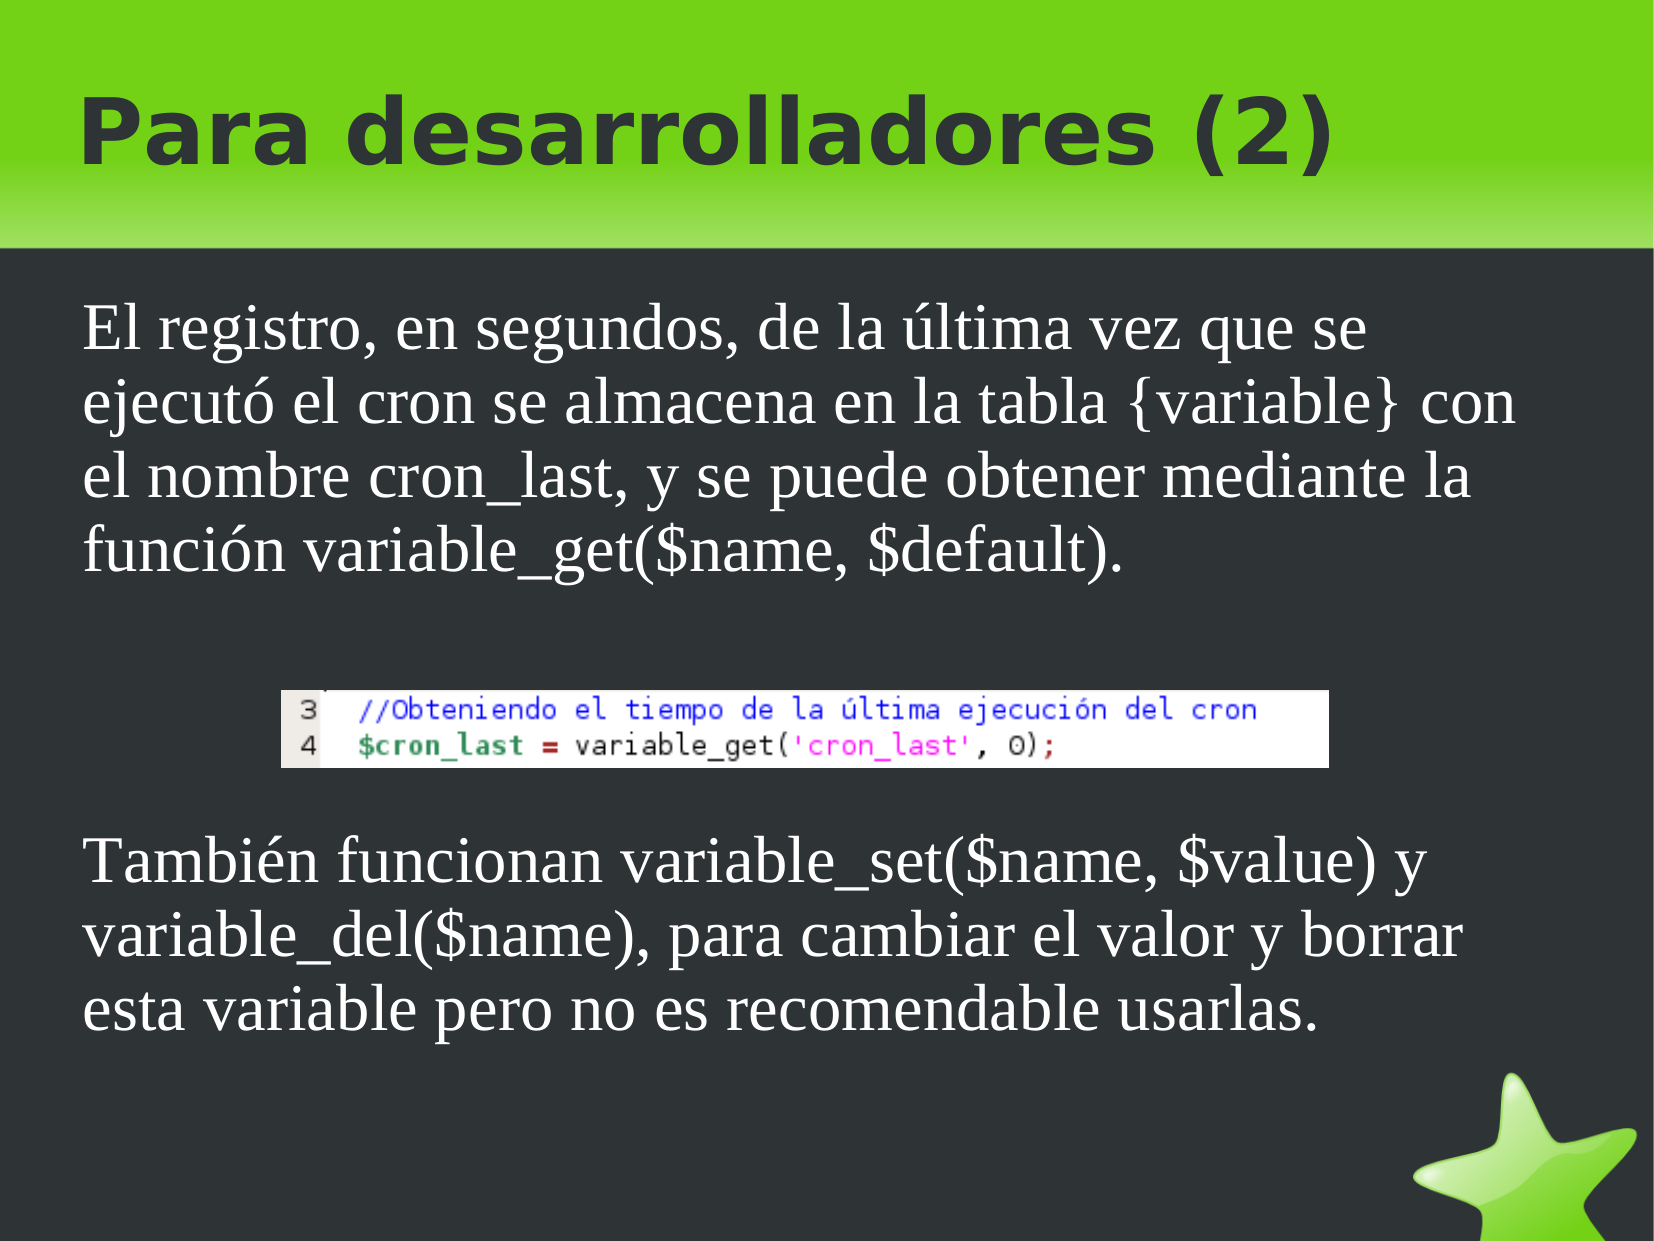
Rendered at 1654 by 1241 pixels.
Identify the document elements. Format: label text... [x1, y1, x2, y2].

picture [0, 0, 1654, 1241]
list El registro, en segundos, de la última vez que se ejecutó el cron se almacena en la tabla {variable} con el nombre cron_last, y se puede obtener mediante la función variable_get($name, $default). También funcionan variable_set($name, $value) y variable_del($name), para cambiar el valor y borrar esta variable pero no es recomendable usarlas. [82, 290, 1571, 1106]
title Para desarrolladores (2) [76, 29, 1565, 237]
